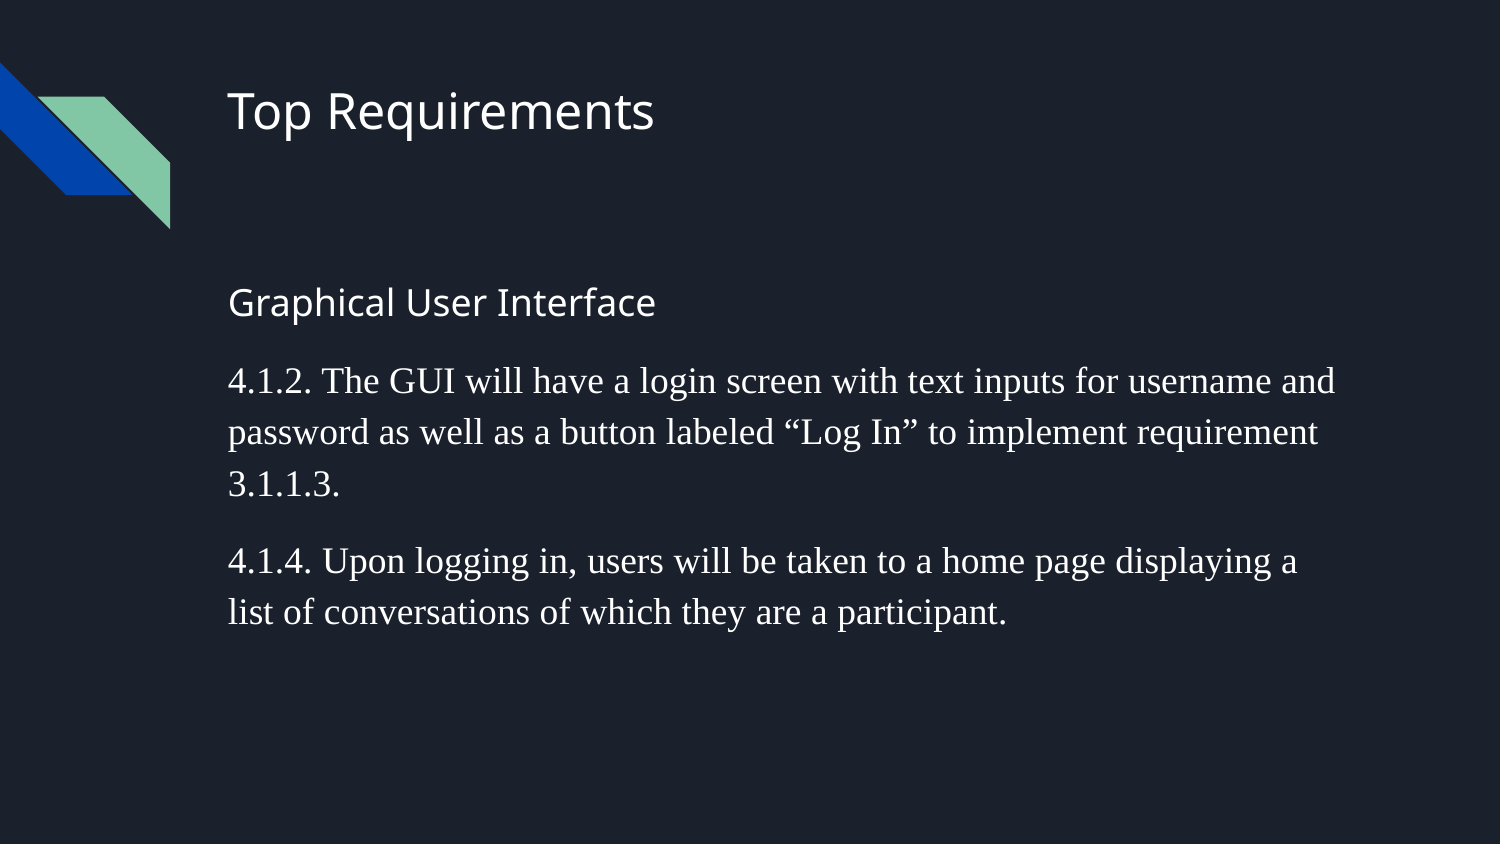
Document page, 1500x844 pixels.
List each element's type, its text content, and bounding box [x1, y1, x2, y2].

list Graphical User Interface 4.1.2. The GUI will have a login screen with text inputs for username and password as well as a button labeled “Log In” to implement requirement 3.1.1.3. 4.1.4. Upon logging in, users will be taken to a home page displaying a list of conversations of which they are a participant. [212, 257, 1368, 735]
title Top Requirements [212, 64, 1368, 215]
